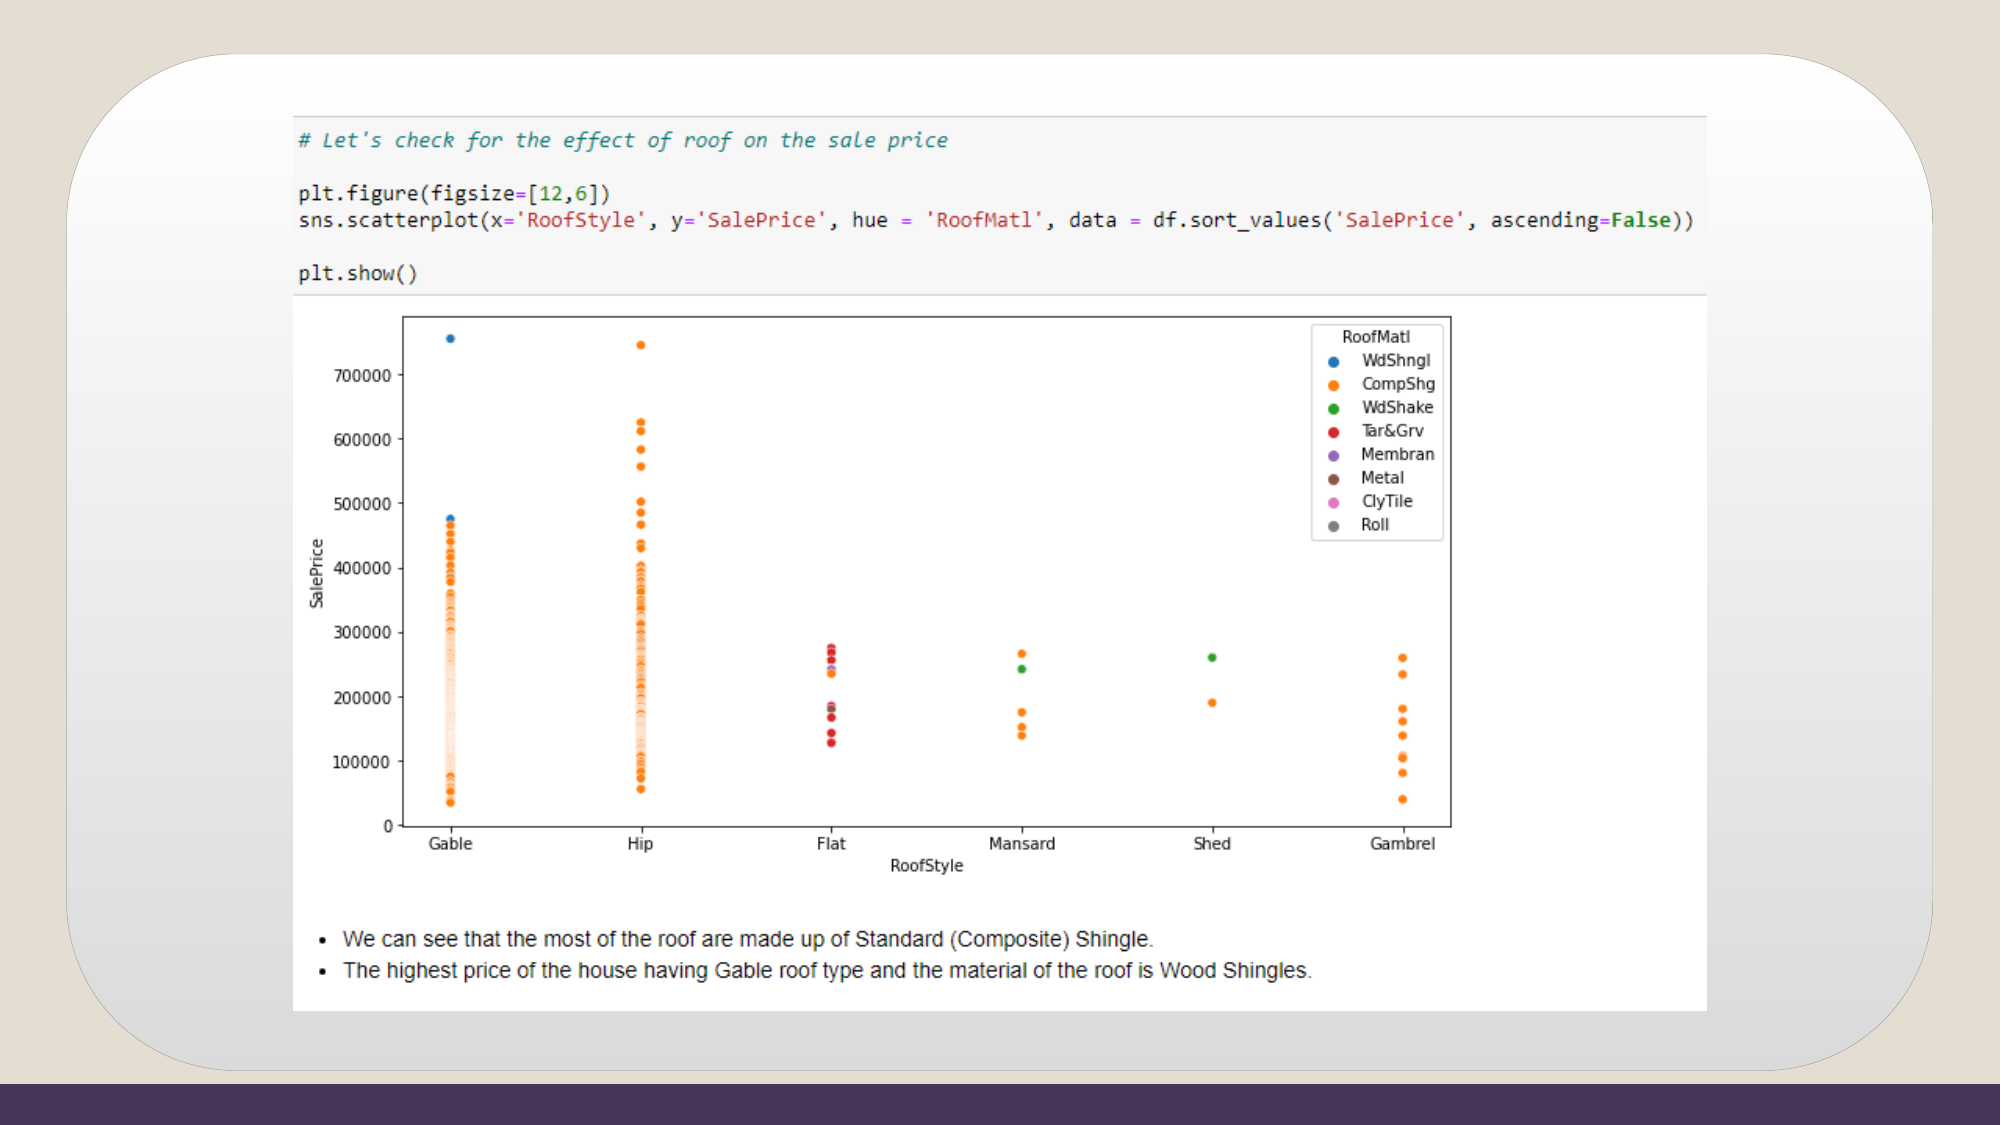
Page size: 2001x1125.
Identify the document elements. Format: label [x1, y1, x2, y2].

text_box [0, 1084, 2000, 1125]
picture [293, 113, 1707, 1011]
